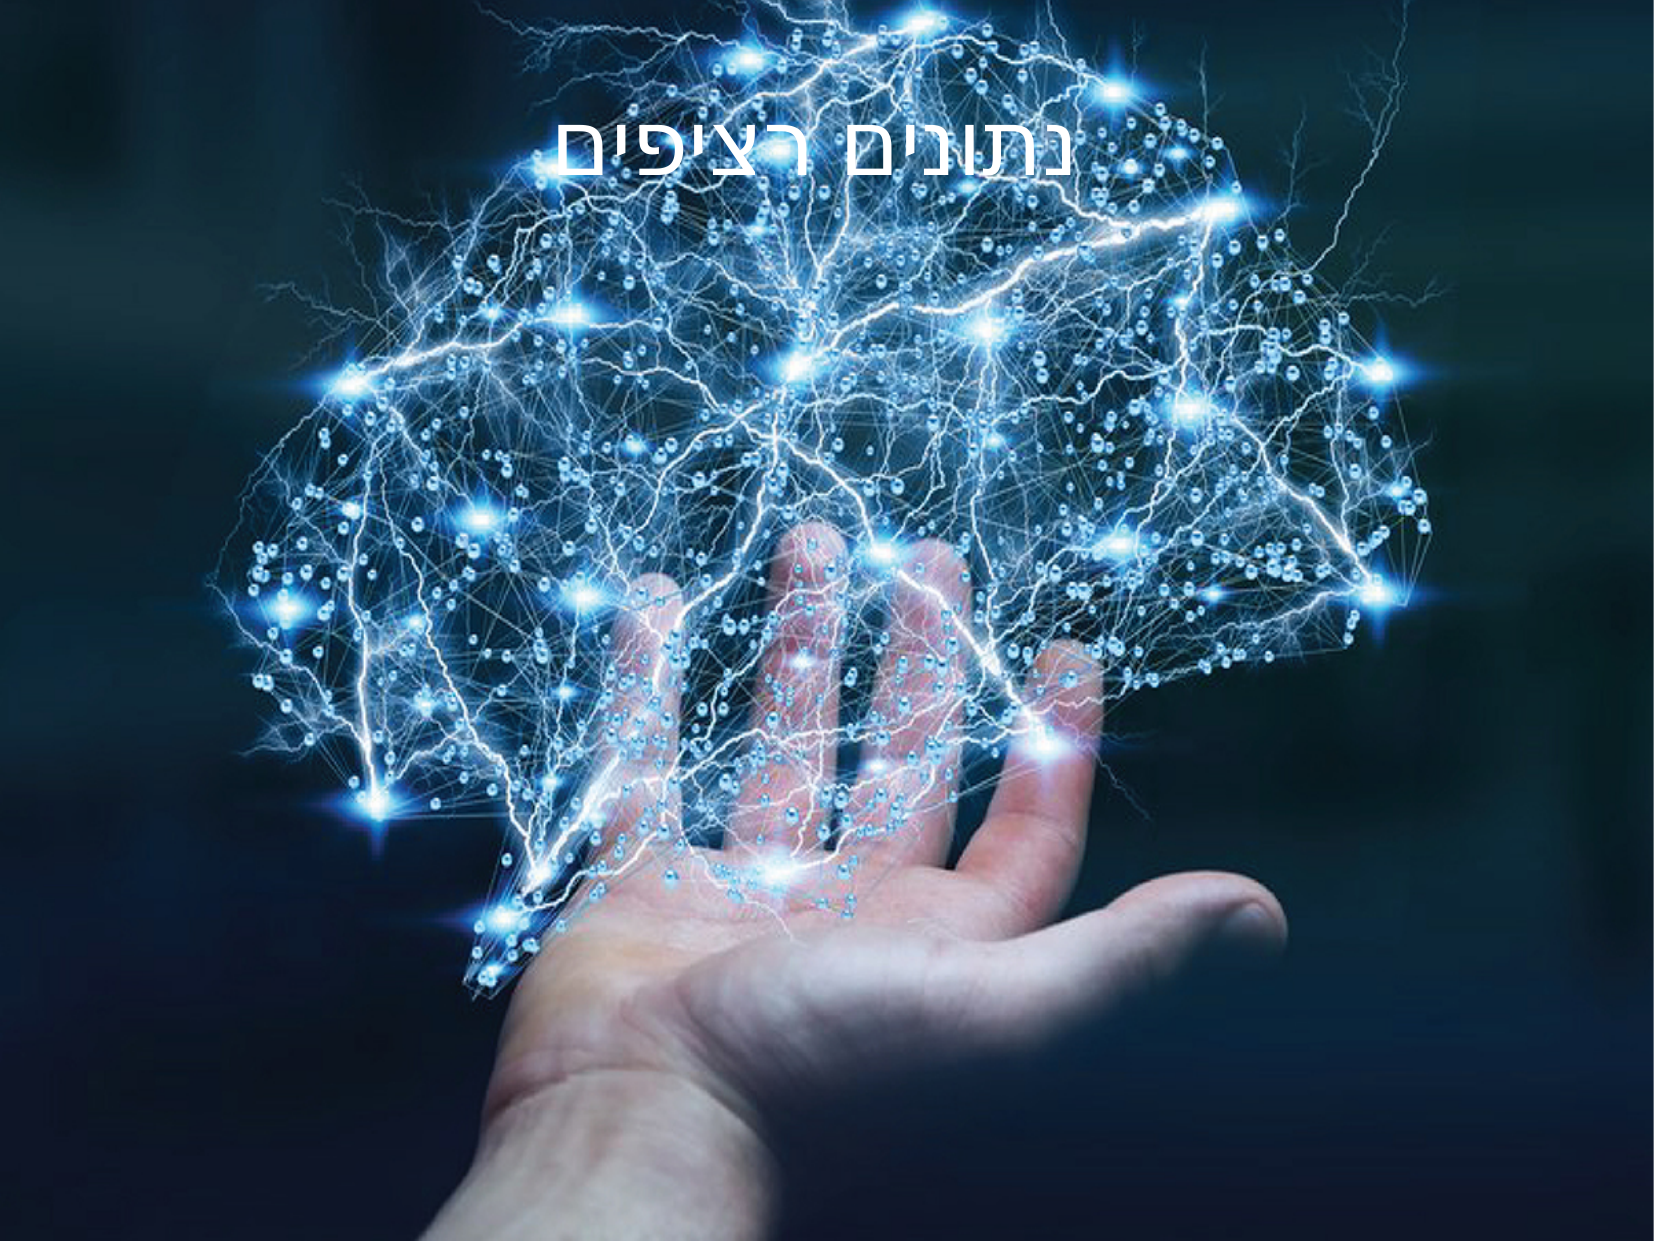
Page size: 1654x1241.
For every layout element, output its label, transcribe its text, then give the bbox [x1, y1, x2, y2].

picture [0, 0, 1654, 1241]
title נתונים רציפים [82, 49, 1571, 257]
